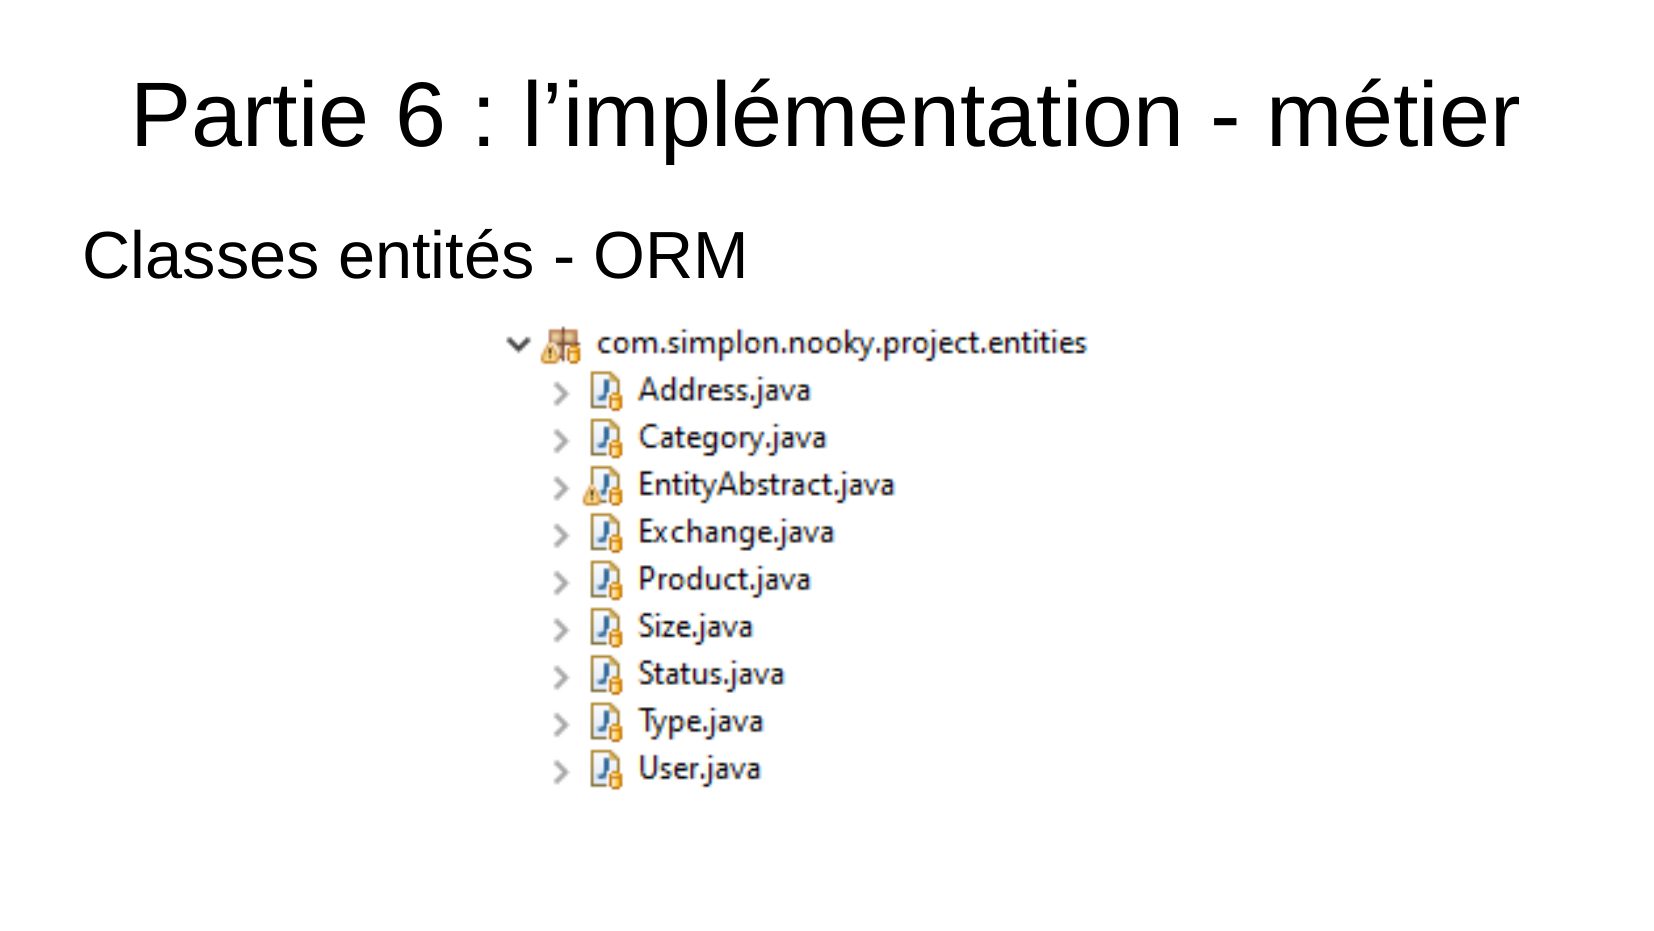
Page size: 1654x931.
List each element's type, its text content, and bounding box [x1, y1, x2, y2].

picture [442, 325, 1211, 798]
list Classes entités - ORM [82, 217, 1571, 758]
title Partie 6 : l’implémentation - métier [82, 37, 1571, 193]
